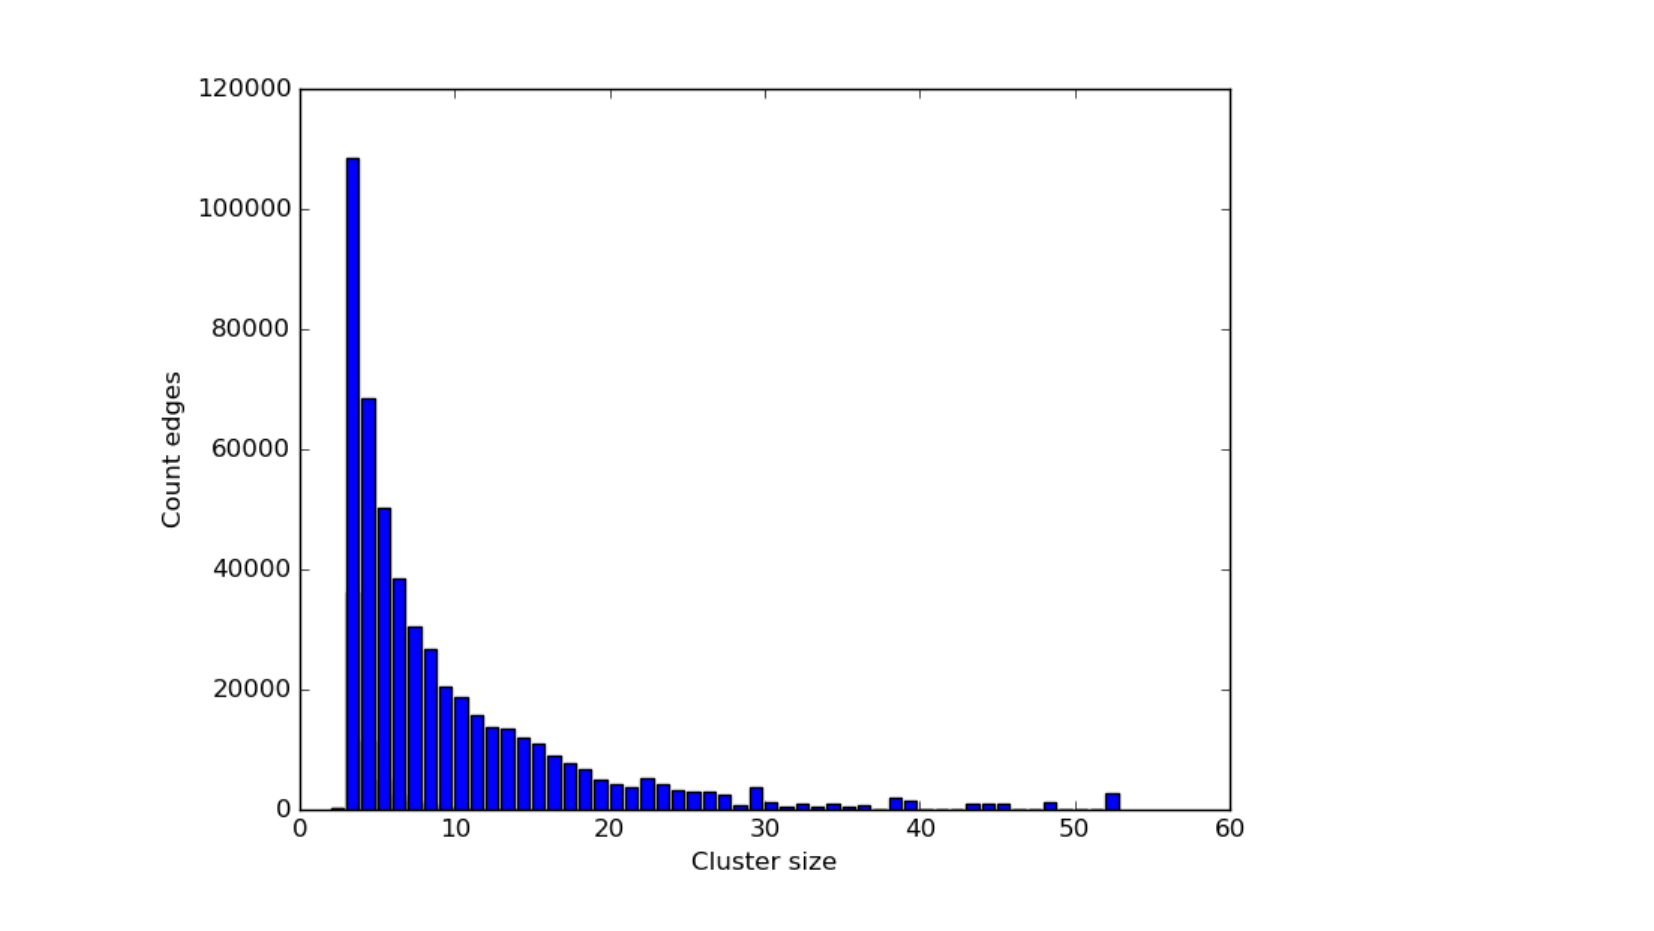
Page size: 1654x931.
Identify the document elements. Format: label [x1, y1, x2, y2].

picture [150, 0, 1350, 900]
